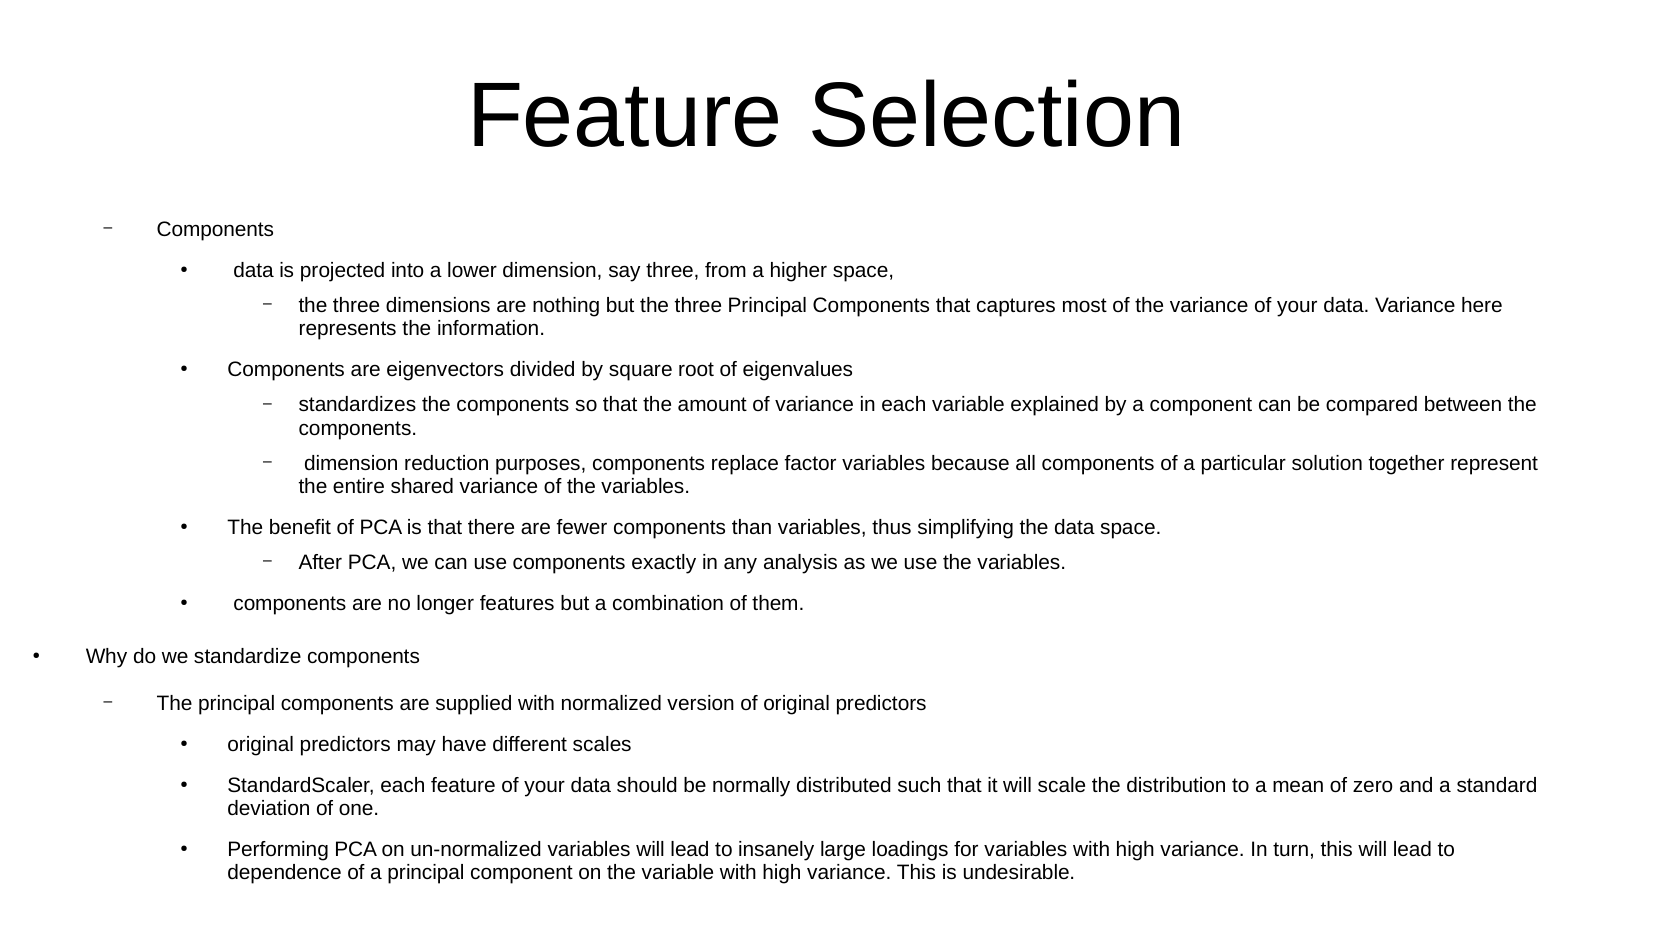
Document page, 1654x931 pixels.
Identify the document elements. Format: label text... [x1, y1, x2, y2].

list Components data is projected into a lower dimension, say three, from a higher space, the three dimensions are nothing but the three Principal Components that captures most of the variance of your data. Variance here represents the information. Components are eigenvectors divided by square root of eigenvalues standardizes the components so that the amount of variance in each variable explained by a component can be compared between the components. dimension reduction purposes, components replace factor variables because all components of a particular solution together represent the entire shared variance of the variables. The benefit of PCA is that there are fewer components than variables, thus simplifying the data space. After PCA, we can use components exactly in any analysis as we use the variables. components are no longer features but a combination of them. Why do we standardize components The principal components are supplied with normalized version of original predictors original predictors may have different scales StandardScaler, each feature of your data should be normally distributed such that it will scale the distribution to a mean of zero and a standard deviation of one. Performing PCA on un-normalized variables will lead to insanely large loadings for variables with high variance. In turn, this will lead to dependence of a principal component on the variable with high variance. This is undesirable. [15, 217, 1571, 916]
title Feature Selection [82, 37, 1571, 193]
